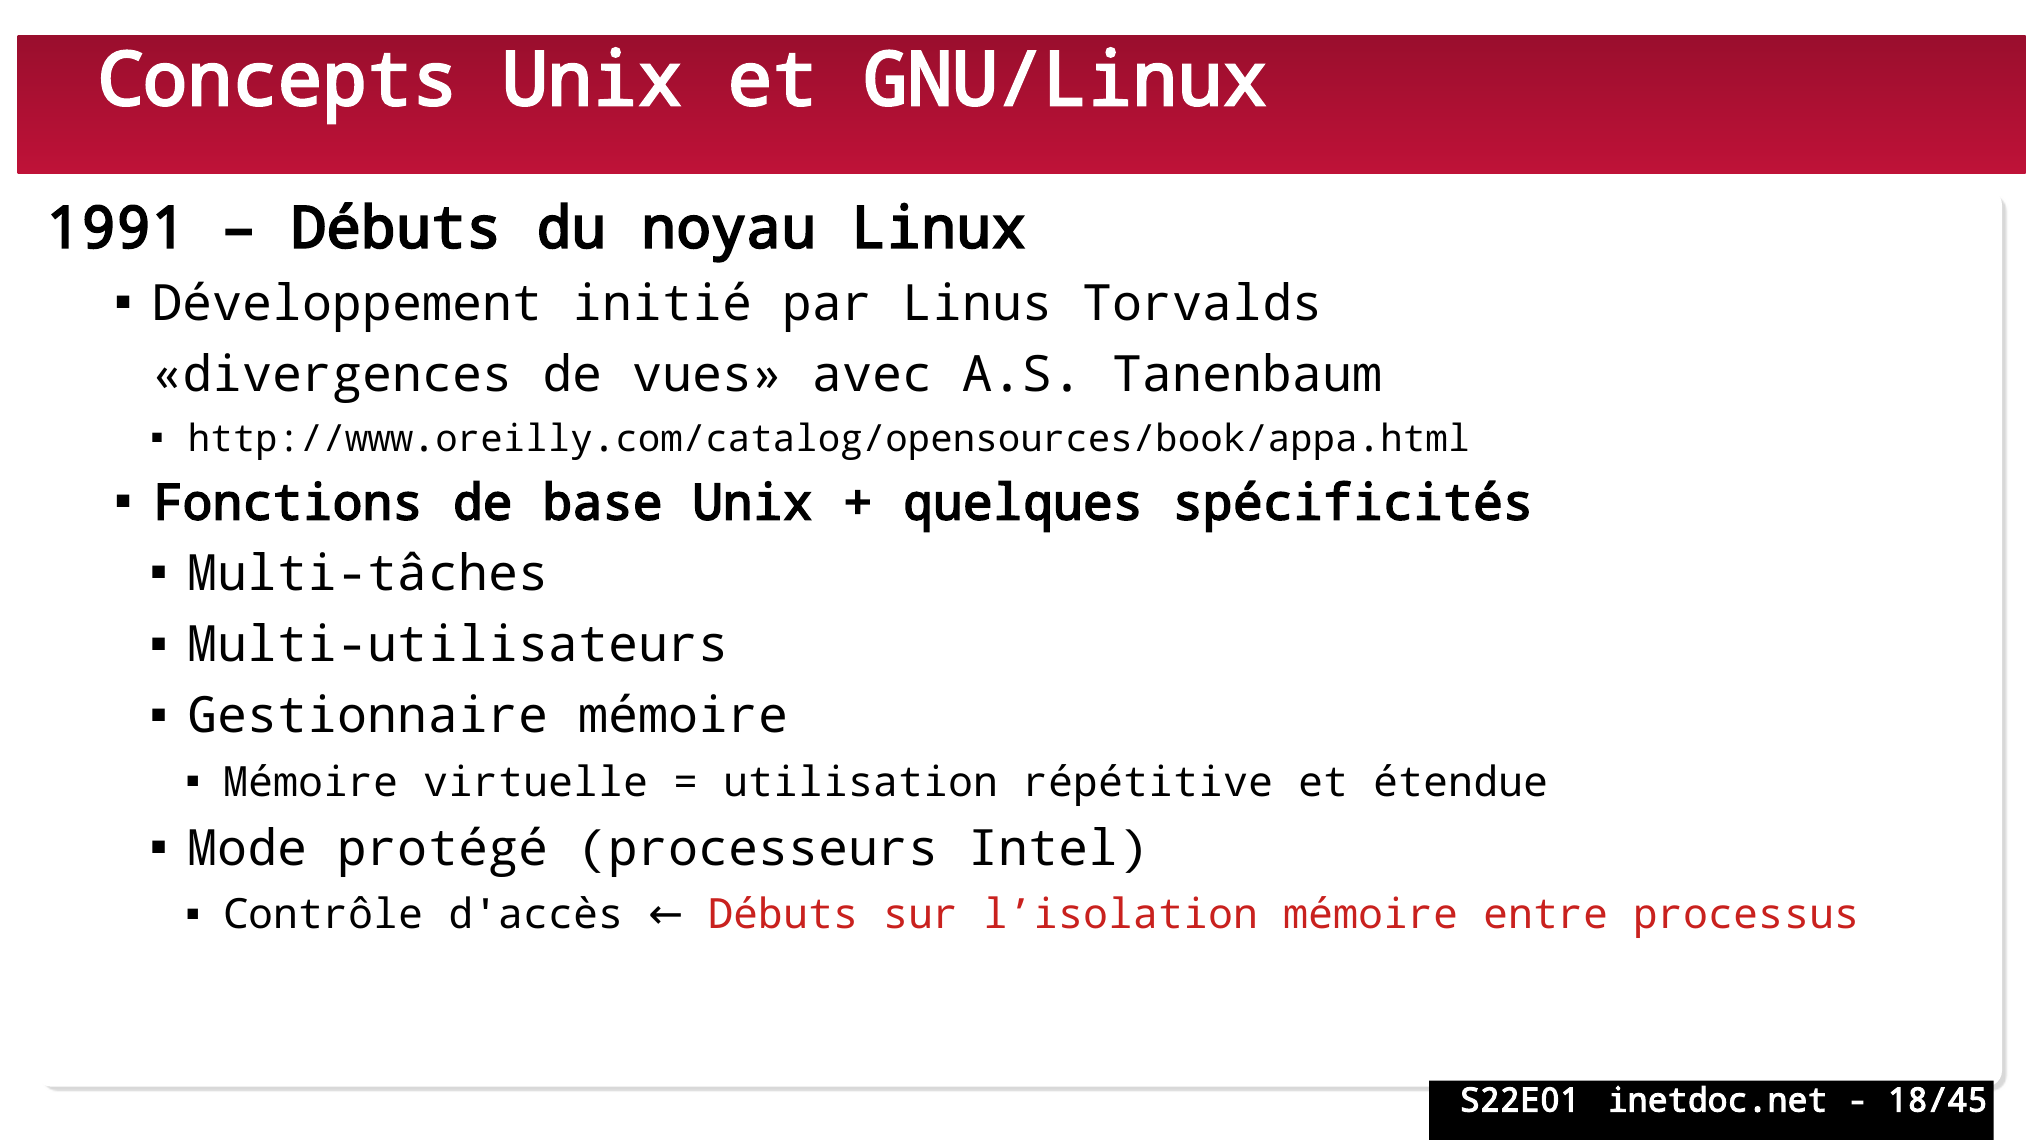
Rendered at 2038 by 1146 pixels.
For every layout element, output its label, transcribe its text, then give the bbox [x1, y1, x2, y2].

text_box S22E01 inetdoc.net - 45/45 [1429, 1080, 1994, 1140]
text_box 1991 – Débuts du noyau Linux Développement initié par Linus Torvalds «divergences de vues» avec A.S. Tanenbaum http://www.oreilly.com/catalog/opensources/book/appa.html Fonctions de base Unix + quelques spécificités Multi-tâches Multi-utilisateurs Gestionnaire mémoire Mémoire virtuelle = utilisation répétitive et étendue Mode protégé (processeurs Intel) Contrôle d'accès ← Débuts sur l’isolation mémoire entre processus [35, 188, 2003, 1087]
text_box Concepts Unix et GNU/Linux [17, 35, 2026, 174]
